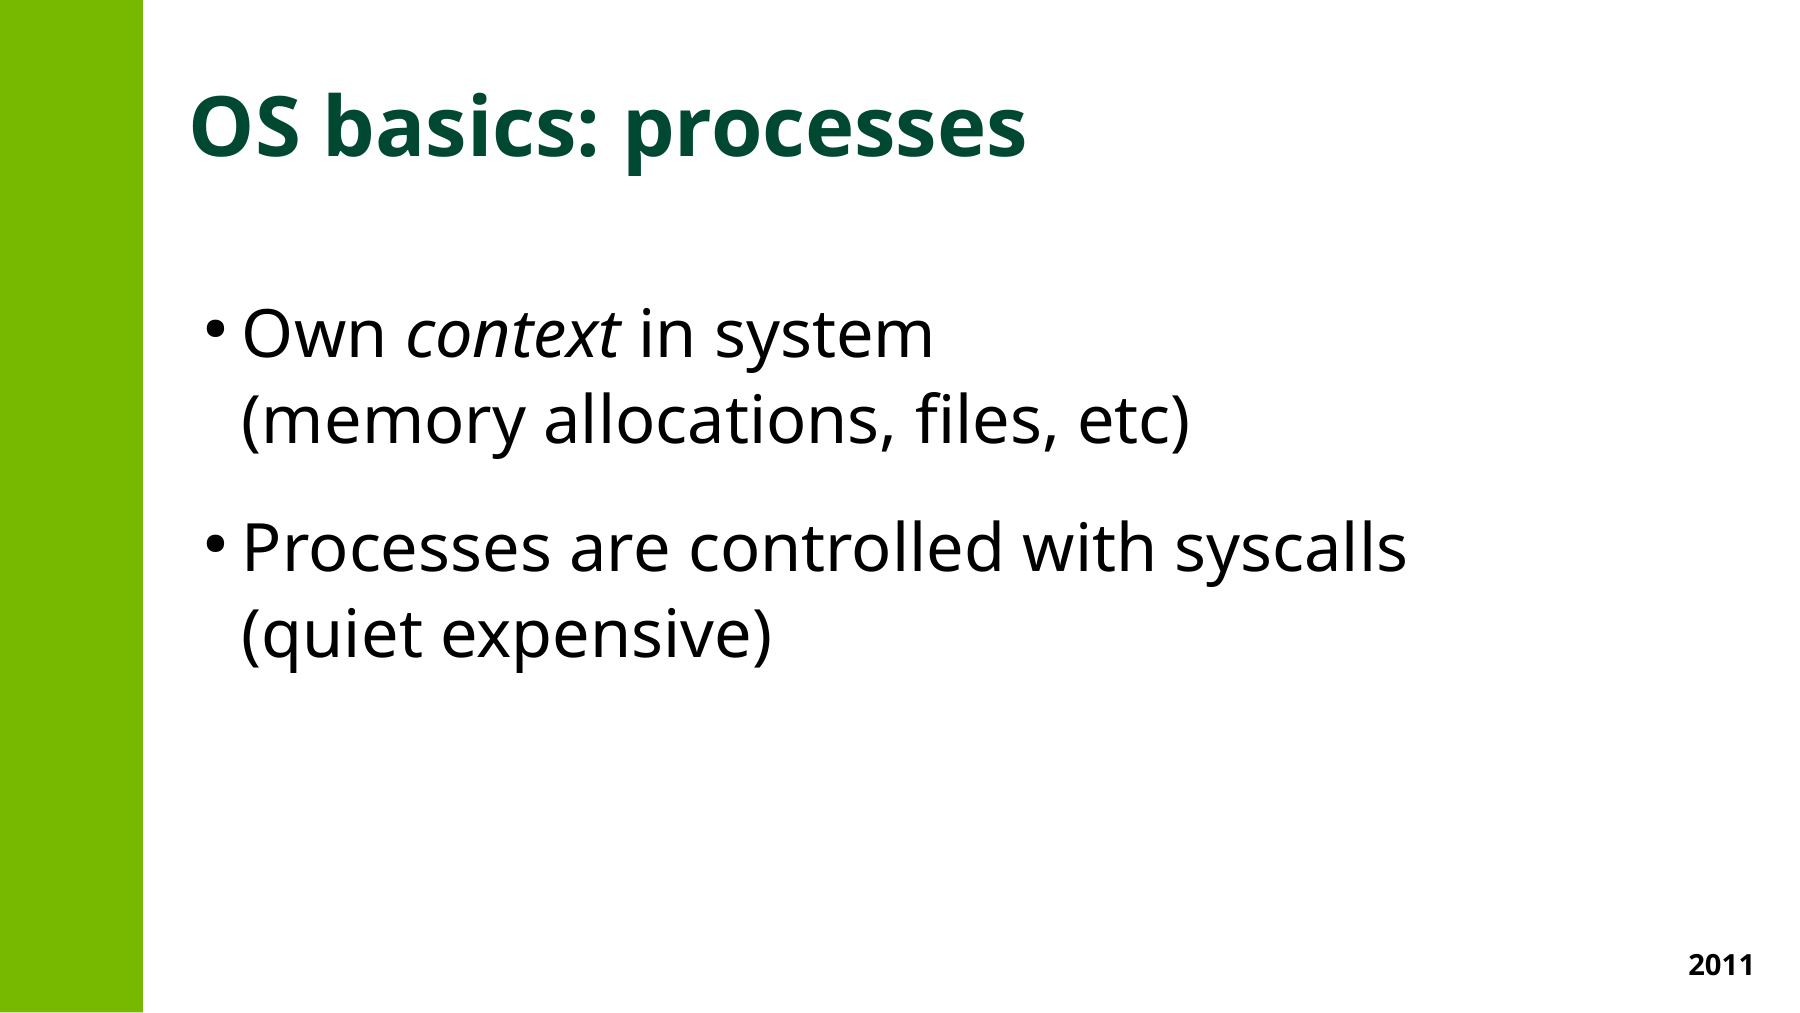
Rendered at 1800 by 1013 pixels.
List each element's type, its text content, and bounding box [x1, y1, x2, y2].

title OS basics: processes [188, 40, 1733, 211]
list Own context in system (memory allocations, files, etc) Processes are controlled with syscalls (quiet expensive) [188, 283, 1726, 953]
